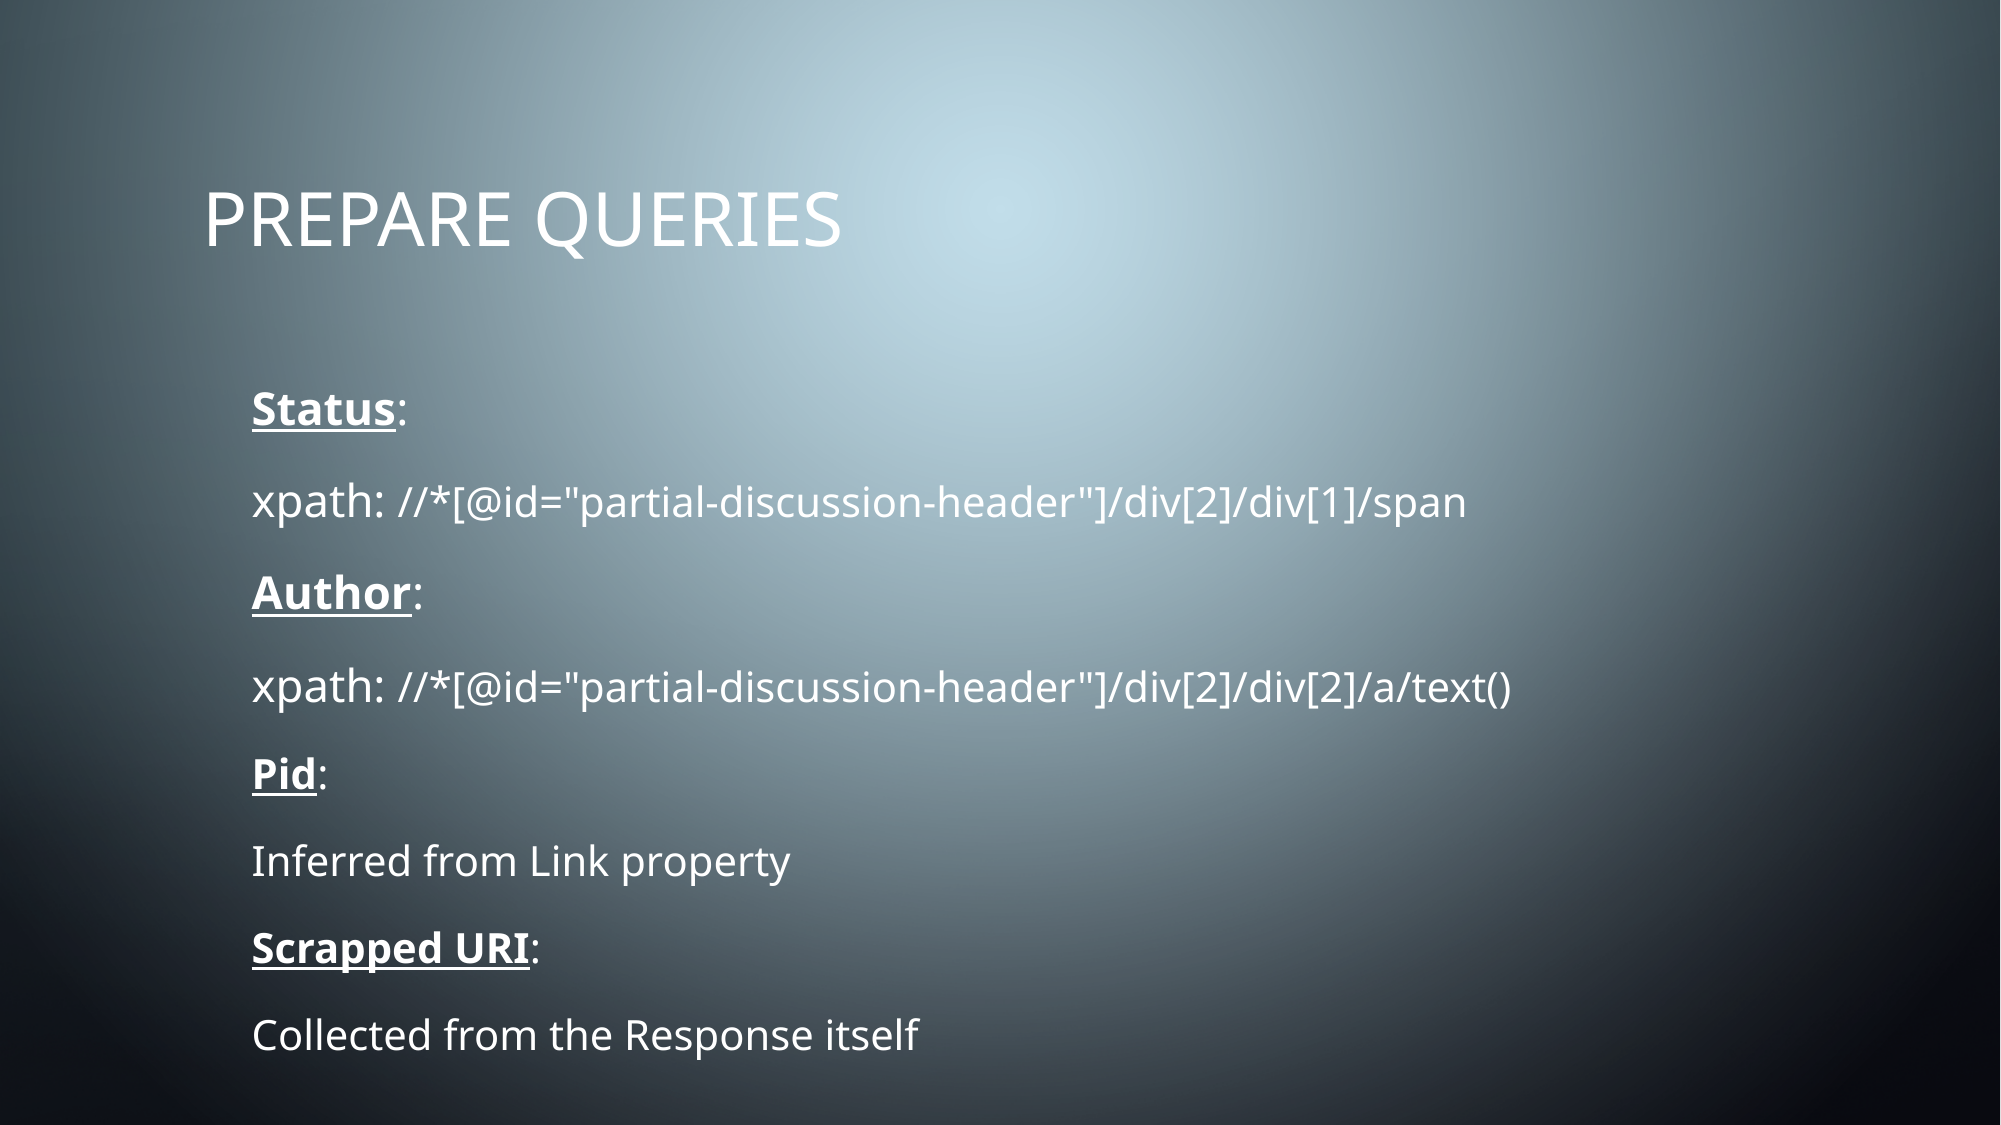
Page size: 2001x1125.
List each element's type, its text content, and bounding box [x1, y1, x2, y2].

list Status: xpath: //*[@id="partial-discussion-header"]/div[2]/div[1]/span Author: xpath: //*[@id="partial-discussion-header"]/div[2]/div[2]/a/text() Pid: Inferred from Link property Scrapped URI: Collected from the Response itself [187, 369, 1813, 1063]
title Prepare queries [187, 101, 1813, 344]
picture [0, 0, 2001, 1125]
